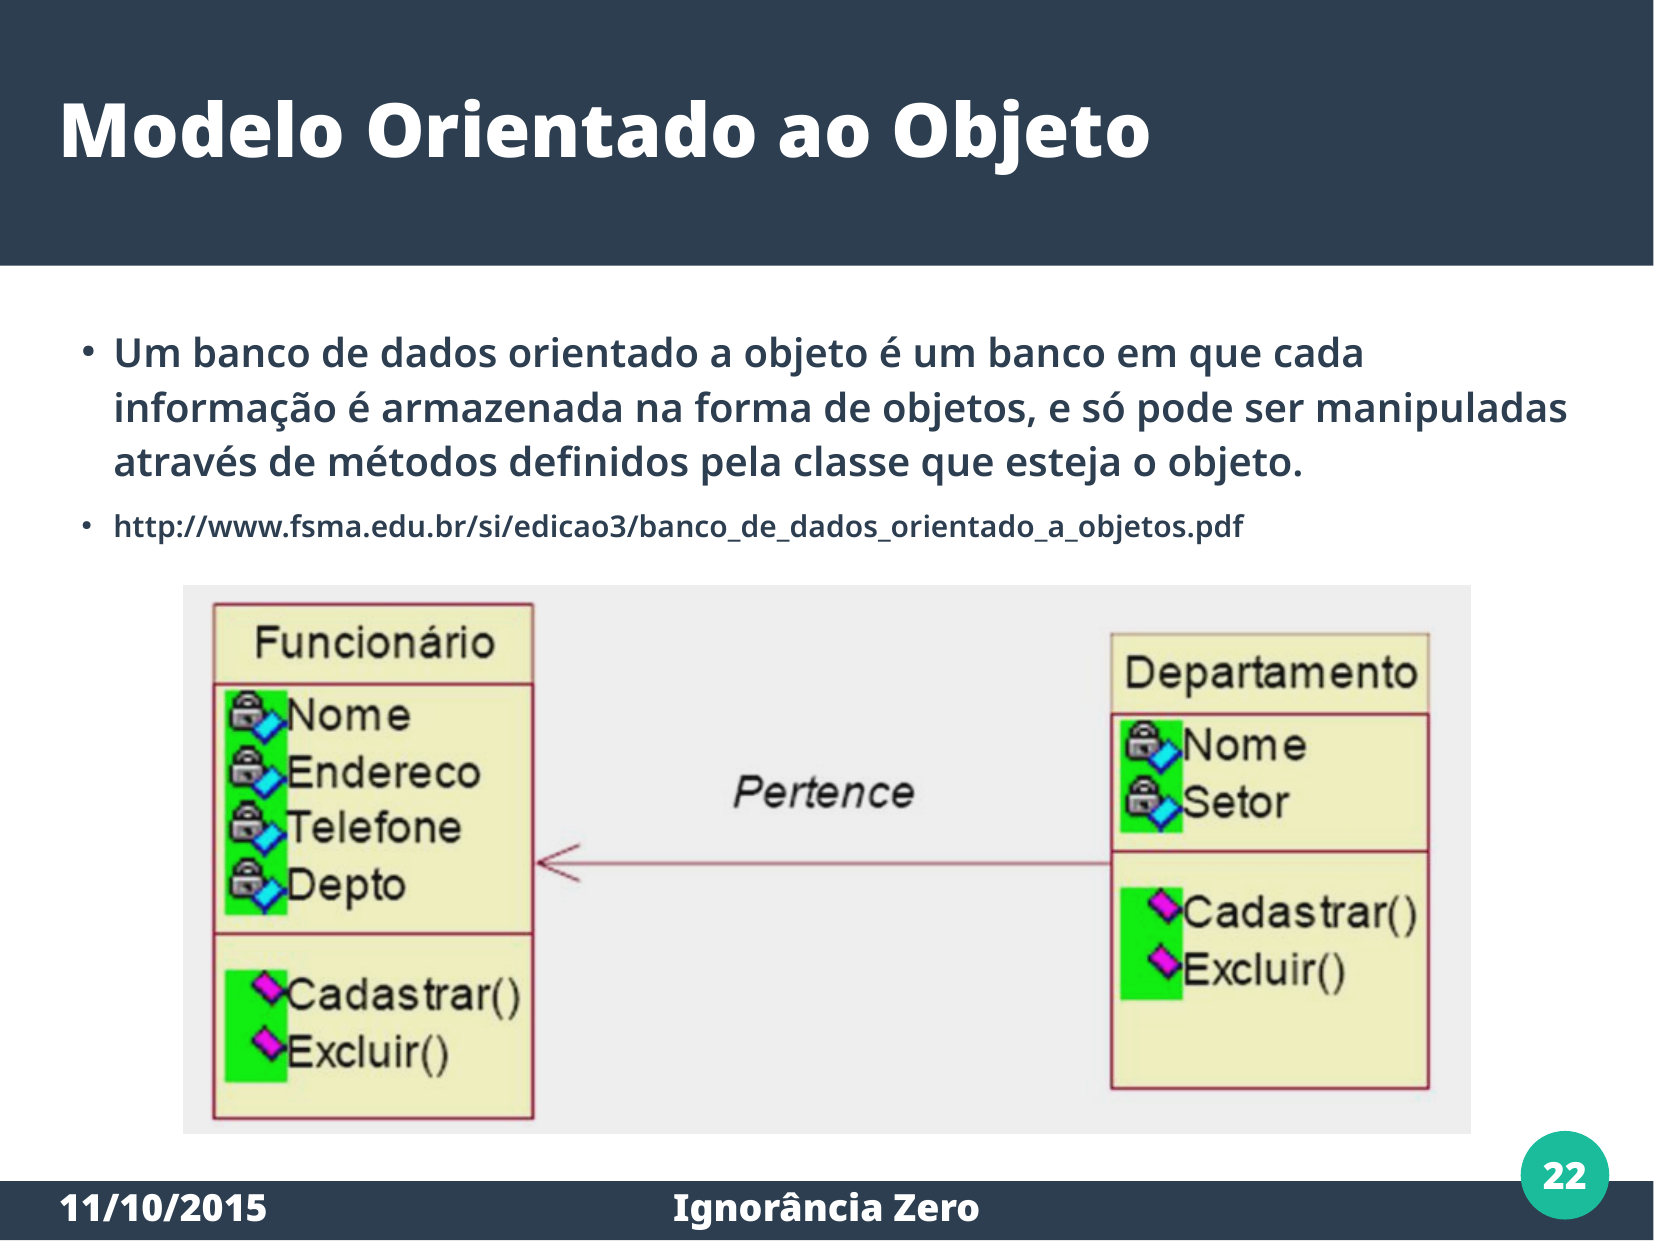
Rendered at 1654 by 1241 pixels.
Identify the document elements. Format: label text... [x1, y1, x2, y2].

title Modelo Orientado ao Objeto [59, 49, 1595, 207]
picture [183, 585, 1471, 1134]
list Um banco de dados orientado a objeto é um banco em que cada informação é armazenada na forma de objetos, e só pode ser manipuladas através de métodos definidos pela classe que esteja o objeto. http://www.fsma.edu.br/si/edicao3/banco_de_dados_orientado_a_objetos.pdf [70, 324, 1595, 556]
